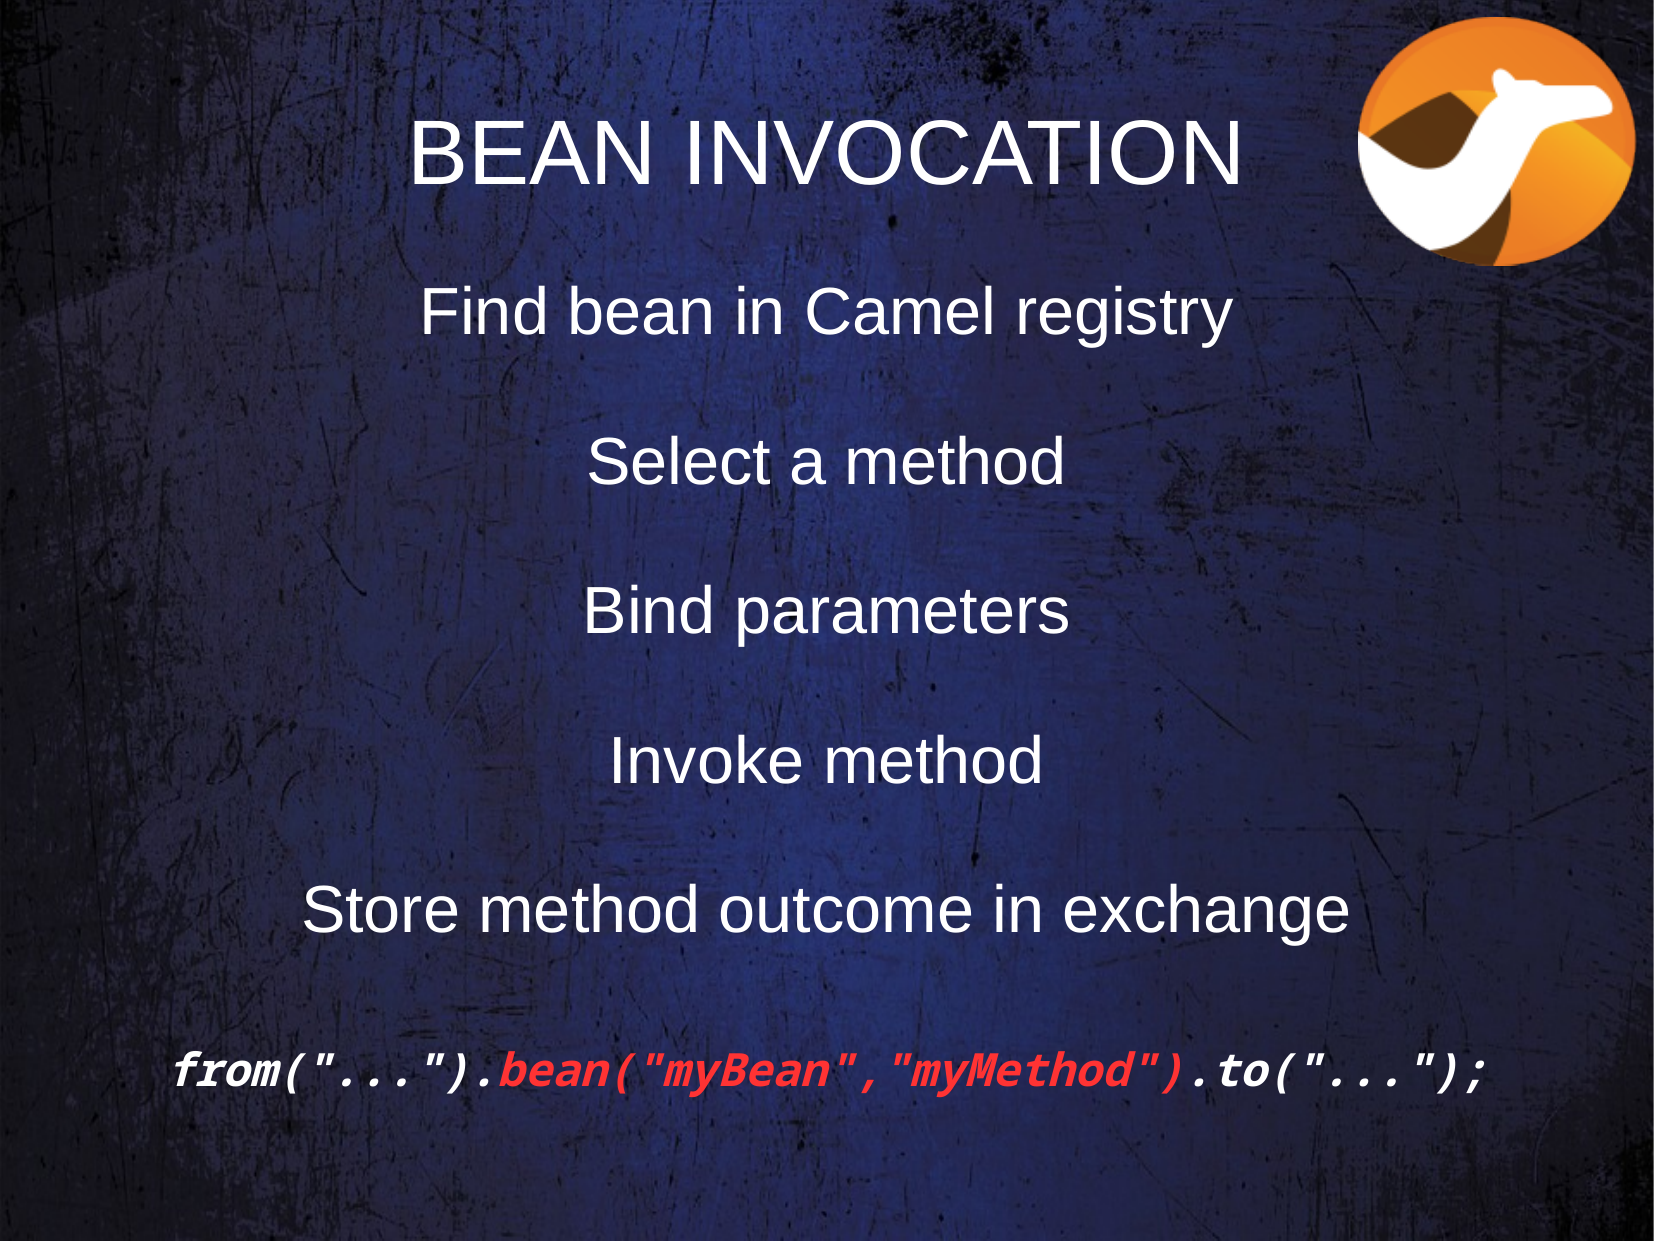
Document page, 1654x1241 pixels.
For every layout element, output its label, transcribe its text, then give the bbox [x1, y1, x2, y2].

subtitle Find bean in Camel registry Select a method Bind parameters Invoke method Store method outcome in exchange from("...").bean("myBean","myMethod").to("..."); [82, 144, 1571, 1155]
picture [0, 0, 1654, 1241]
title BEAN INVOCATION [82, 49, 1358, 144]
